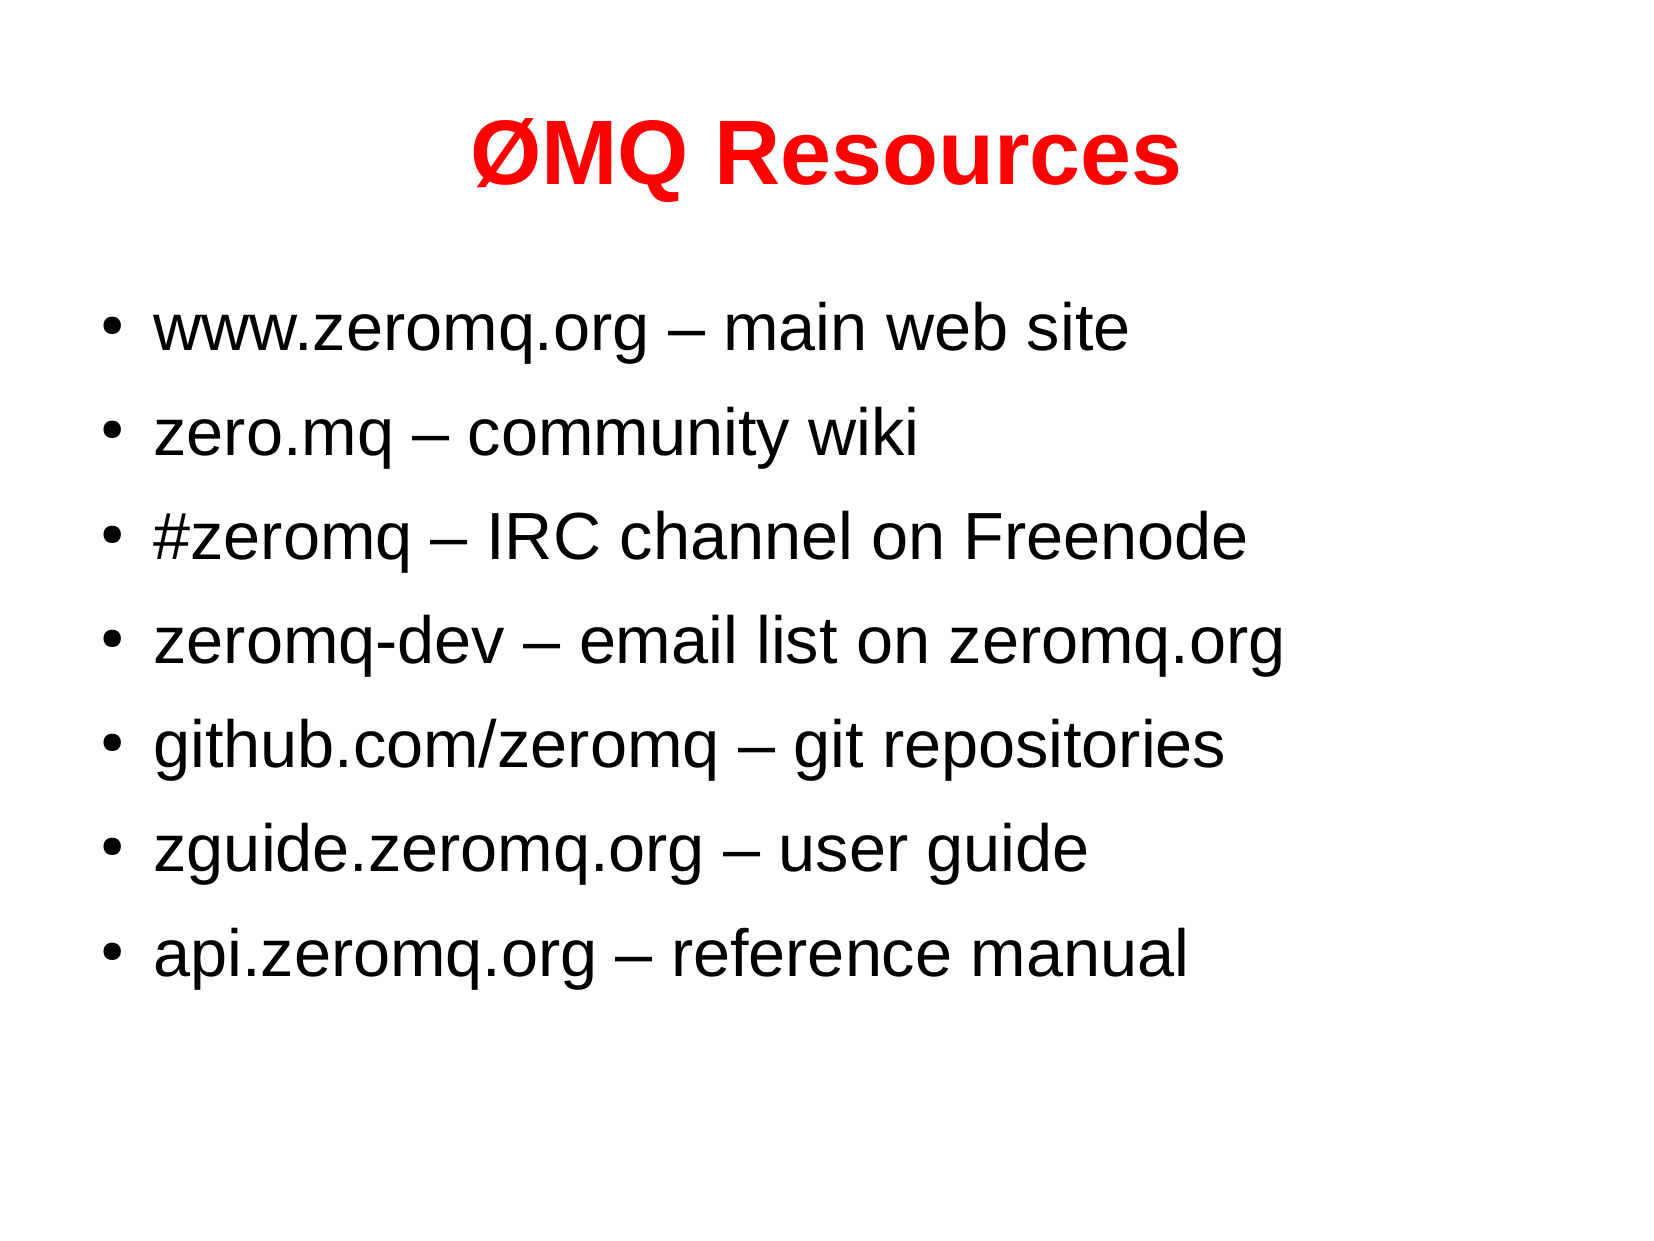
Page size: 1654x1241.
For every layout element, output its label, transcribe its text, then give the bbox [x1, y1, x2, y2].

title ØMQ Resources [82, 49, 1571, 257]
list www.zeromq.org – main web site zero.mq – community wiki #zeromq – IRC channel on Freenode zeromq-dev – email list on zeromq.org github.com/zeromq – git repositories zguide.zeromq.org – user guide api.zeromq.org – reference manual [82, 290, 1571, 1109]
